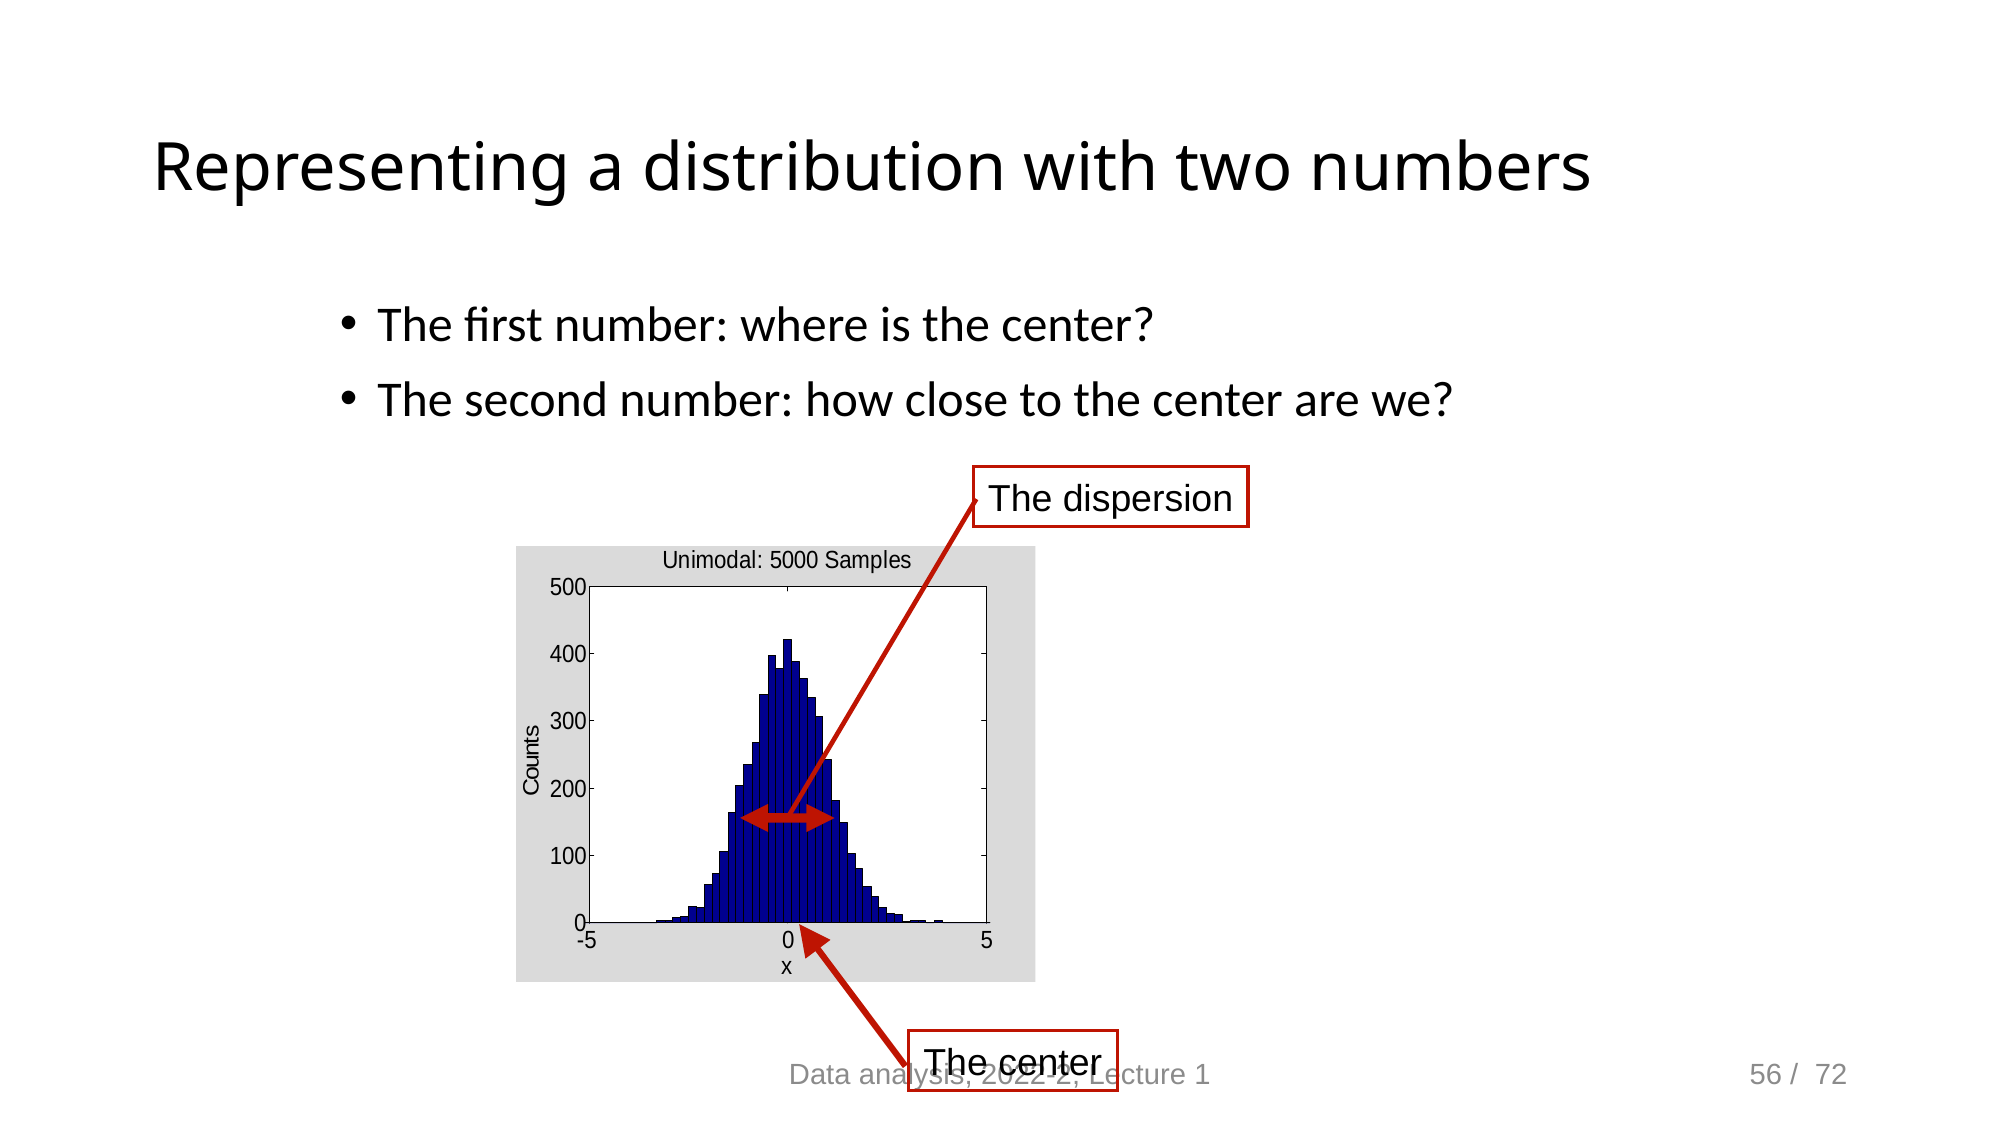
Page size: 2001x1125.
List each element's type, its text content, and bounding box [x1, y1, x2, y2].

slide_number <number> / 72 [1412, 1042, 1863, 1103]
footer Data analysis, 2022-2, Lecture 1 [662, 1042, 1338, 1103]
text_box The dispersion [973, 466, 1249, 527]
title Representing a distribution with two numbers [137, 59, 1863, 278]
picture [515, 546, 1036, 982]
text_box The center [908, 1030, 1118, 1091]
list The first number: where is the center? The second number: how close to the center are we? [324, 290, 1675, 492]
